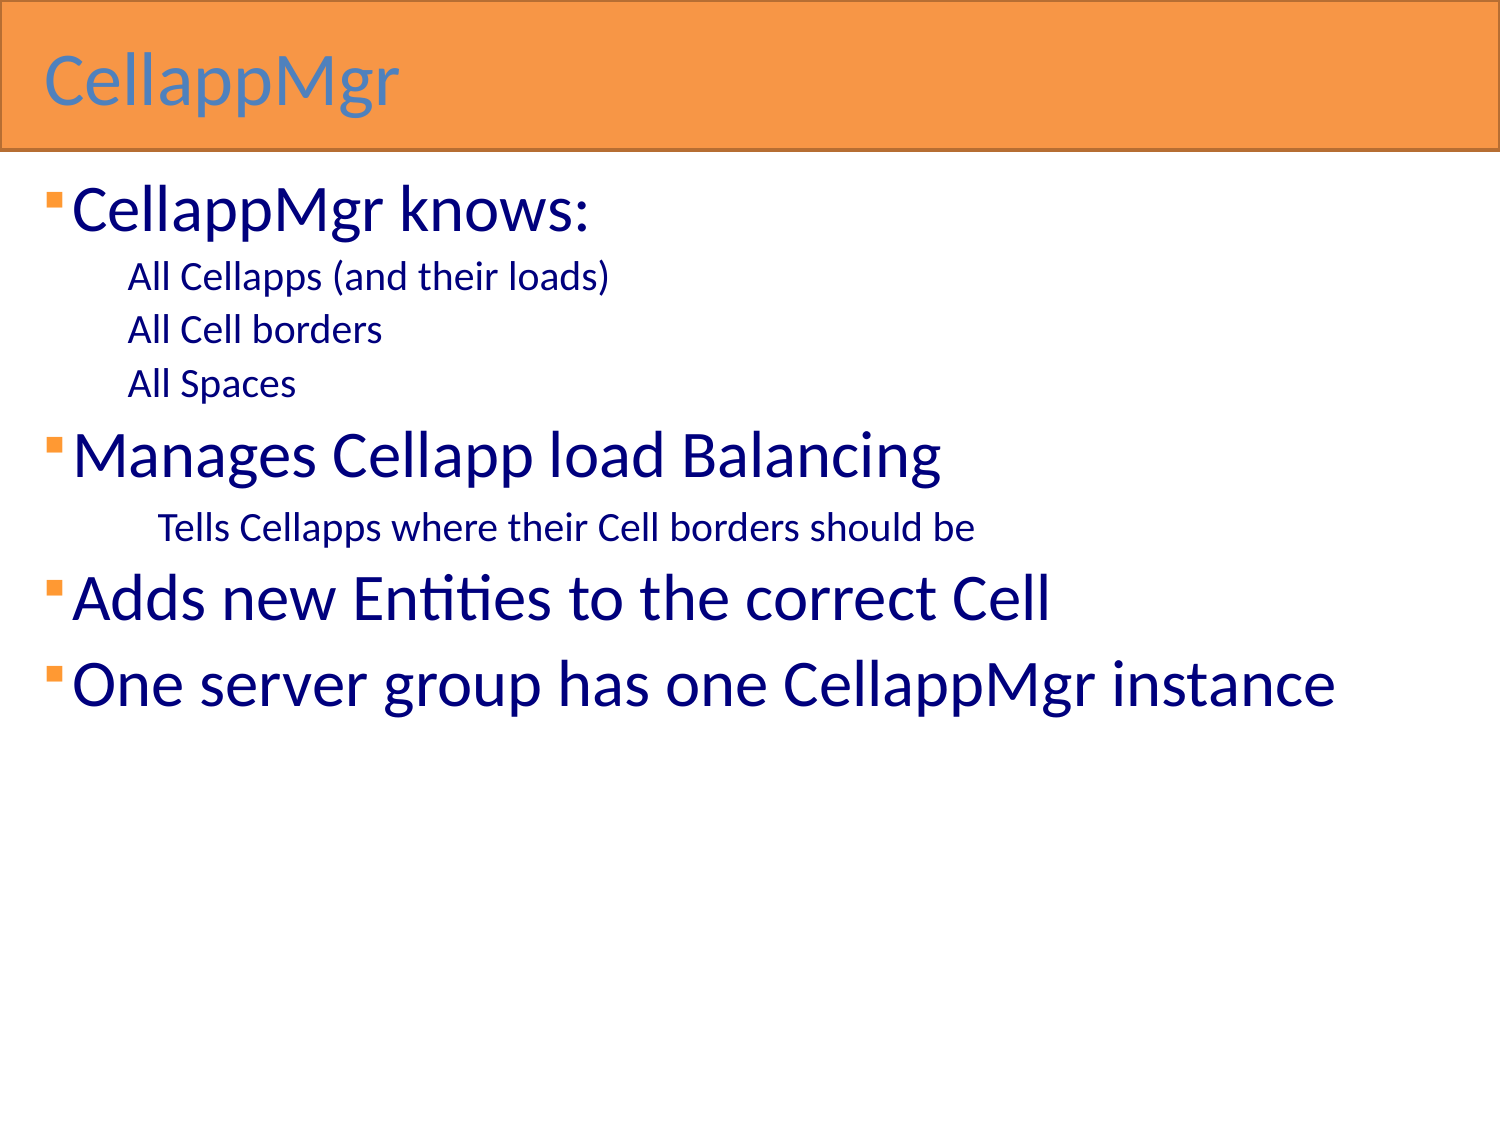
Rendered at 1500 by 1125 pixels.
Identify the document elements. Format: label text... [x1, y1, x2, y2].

text_box CellappMgr knows: All Cellapps (and their loads) All Cell borders All Spaces Manages Cellapp load Balancing Tells Cellapps where their Cell borders should be Adds new Entities to the correct Cell One server group has one CellappMgr instance [33, 172, 1469, 1066]
text_box [0, 0, 1500, 150]
title CellappMgr [29, 21, 1188, 129]
